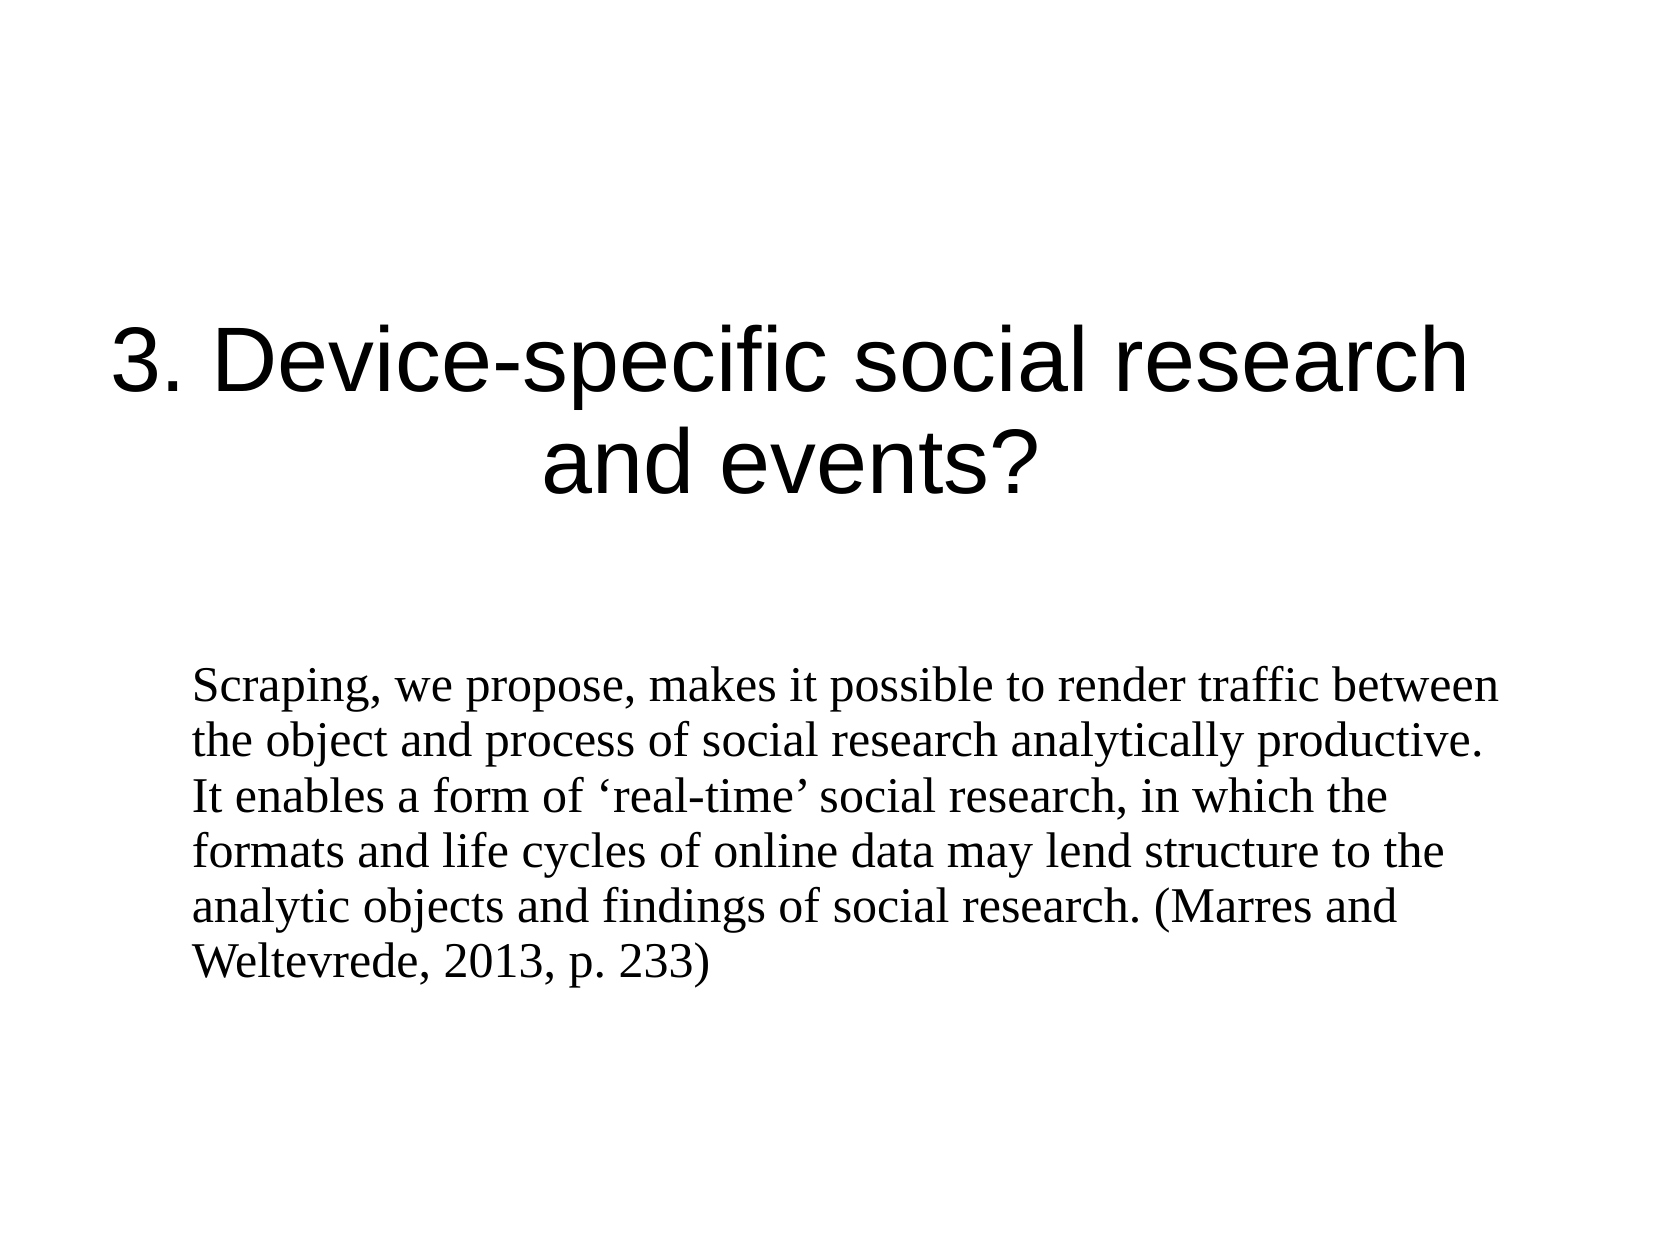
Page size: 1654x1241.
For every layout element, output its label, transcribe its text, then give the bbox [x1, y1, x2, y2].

title 3. Device-specific social research and events? [47, 307, 1536, 515]
text_box Scraping, we propose, makes it possible to render traffic between the object and process of social research analytically productive. It enables a form of ‘real-time’ social research, in which the formats and life cycles of online data may lend structure to the analytic objects and findings of social research. (Marres and Weltevrede, 2013, p. 233) [177, 649, 1524, 1241]
